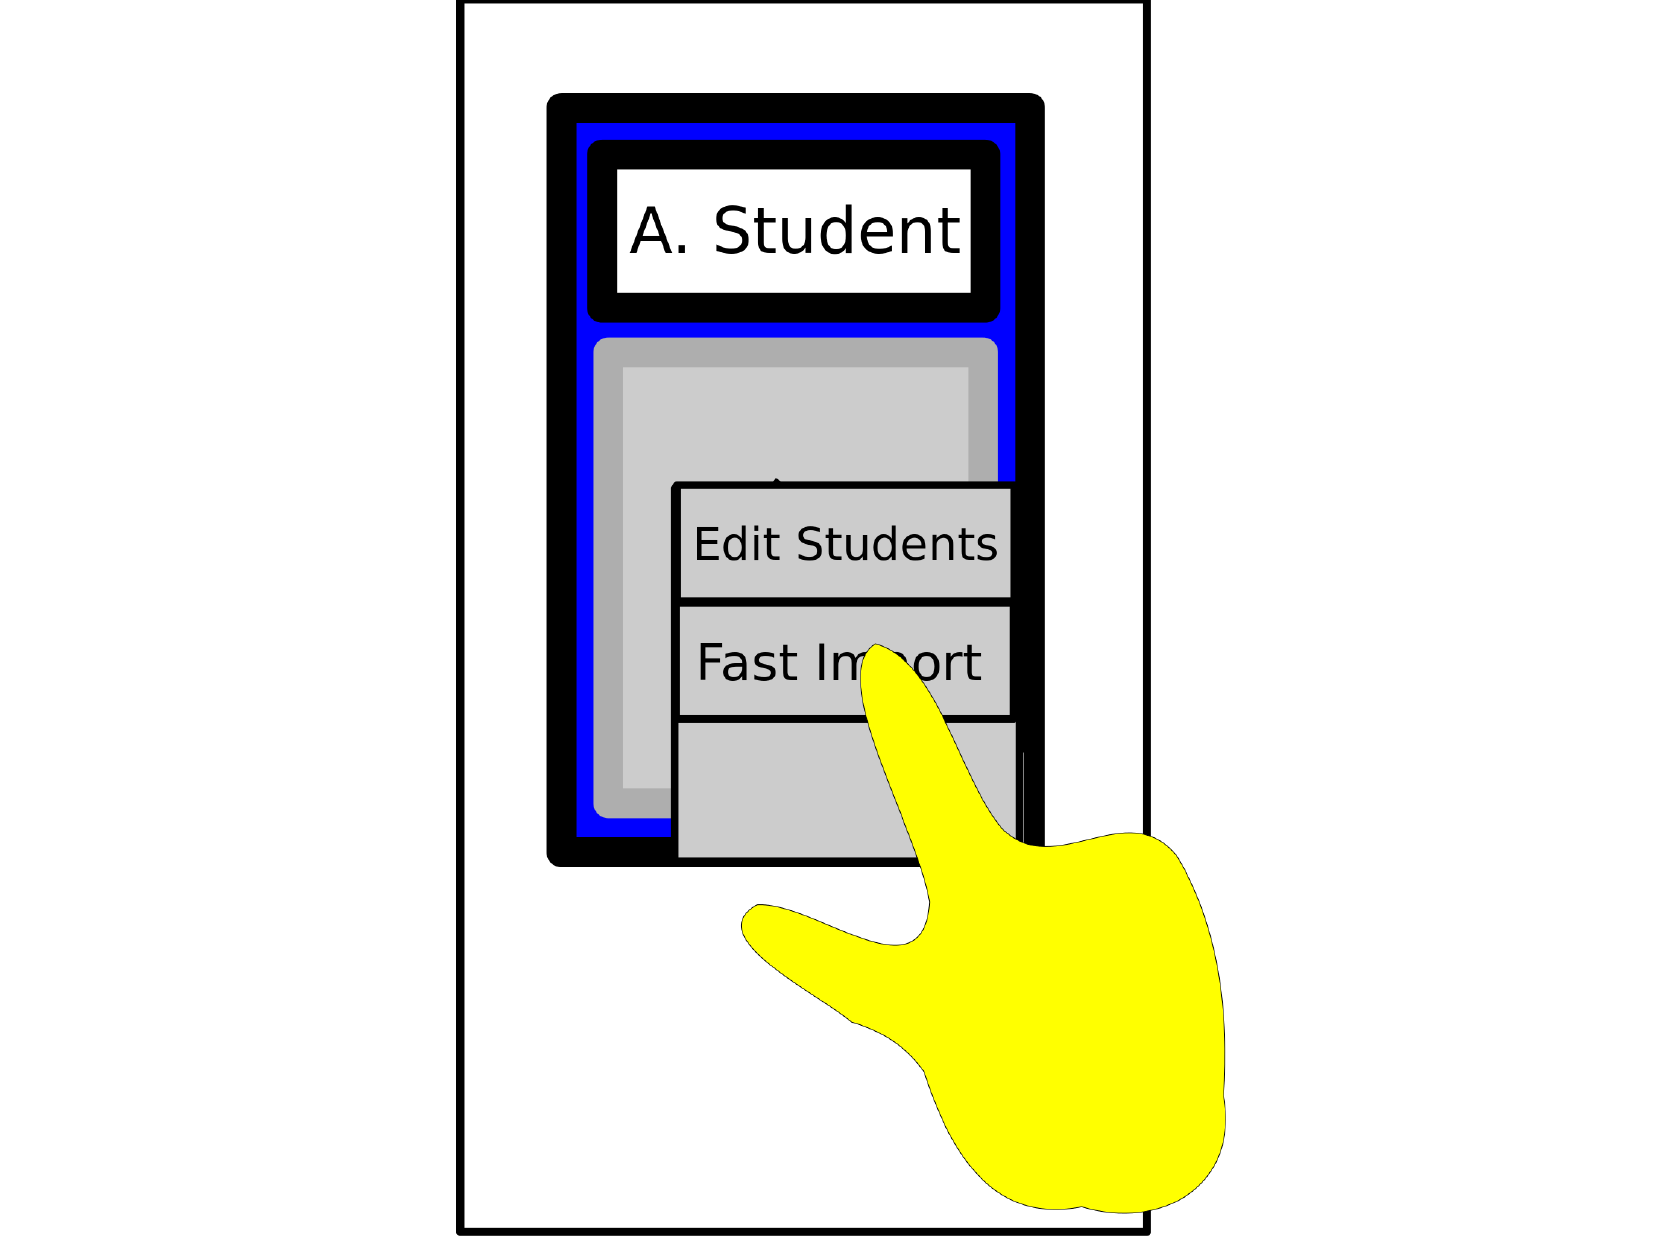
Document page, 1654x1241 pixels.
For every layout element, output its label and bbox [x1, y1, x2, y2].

picture [456, 0, 1226, 1236]
